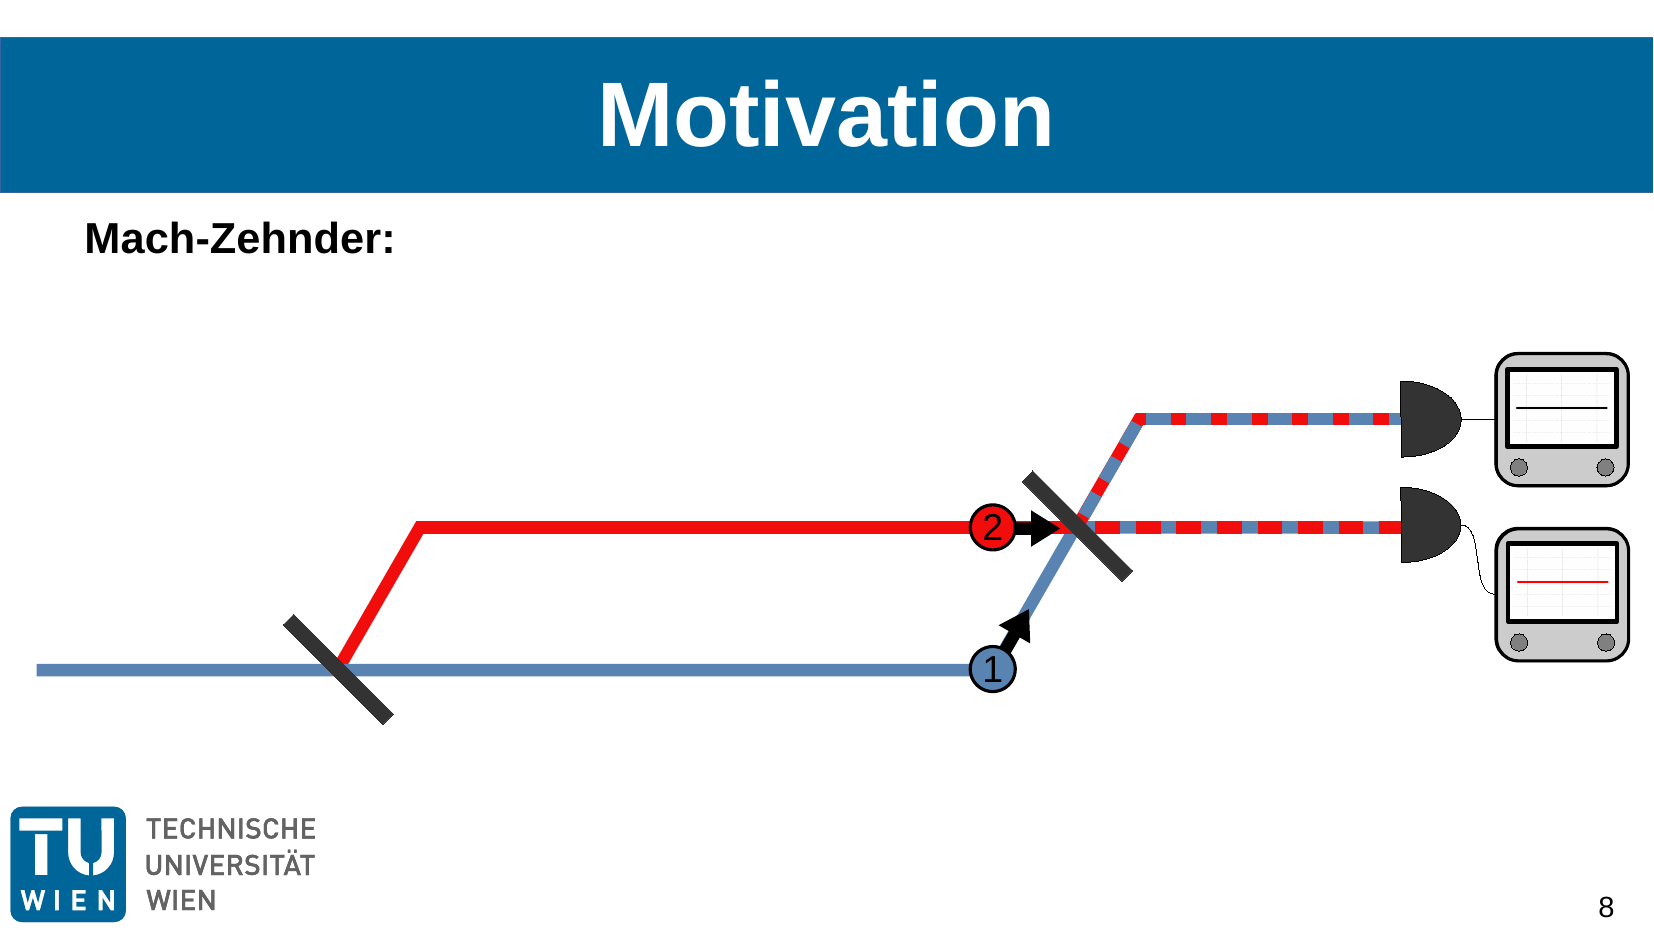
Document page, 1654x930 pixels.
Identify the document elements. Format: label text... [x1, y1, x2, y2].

list Mach-Zehnder: [84, 214, 404, 293]
text_box [1400, 487, 1461, 563]
text_box [1022, 470, 1133, 582]
text_box [1495, 353, 1629, 486]
text_box 1 [970, 646, 1016, 692]
text_box [283, 614, 394, 725]
picture [1509, 371, 1614, 445]
title Motivation [0, 37, 1653, 193]
text_box [1400, 381, 1462, 458]
picture [1510, 546, 1615, 619]
text_box [1495, 528, 1629, 661]
text_box 2 [970, 504, 1016, 550]
